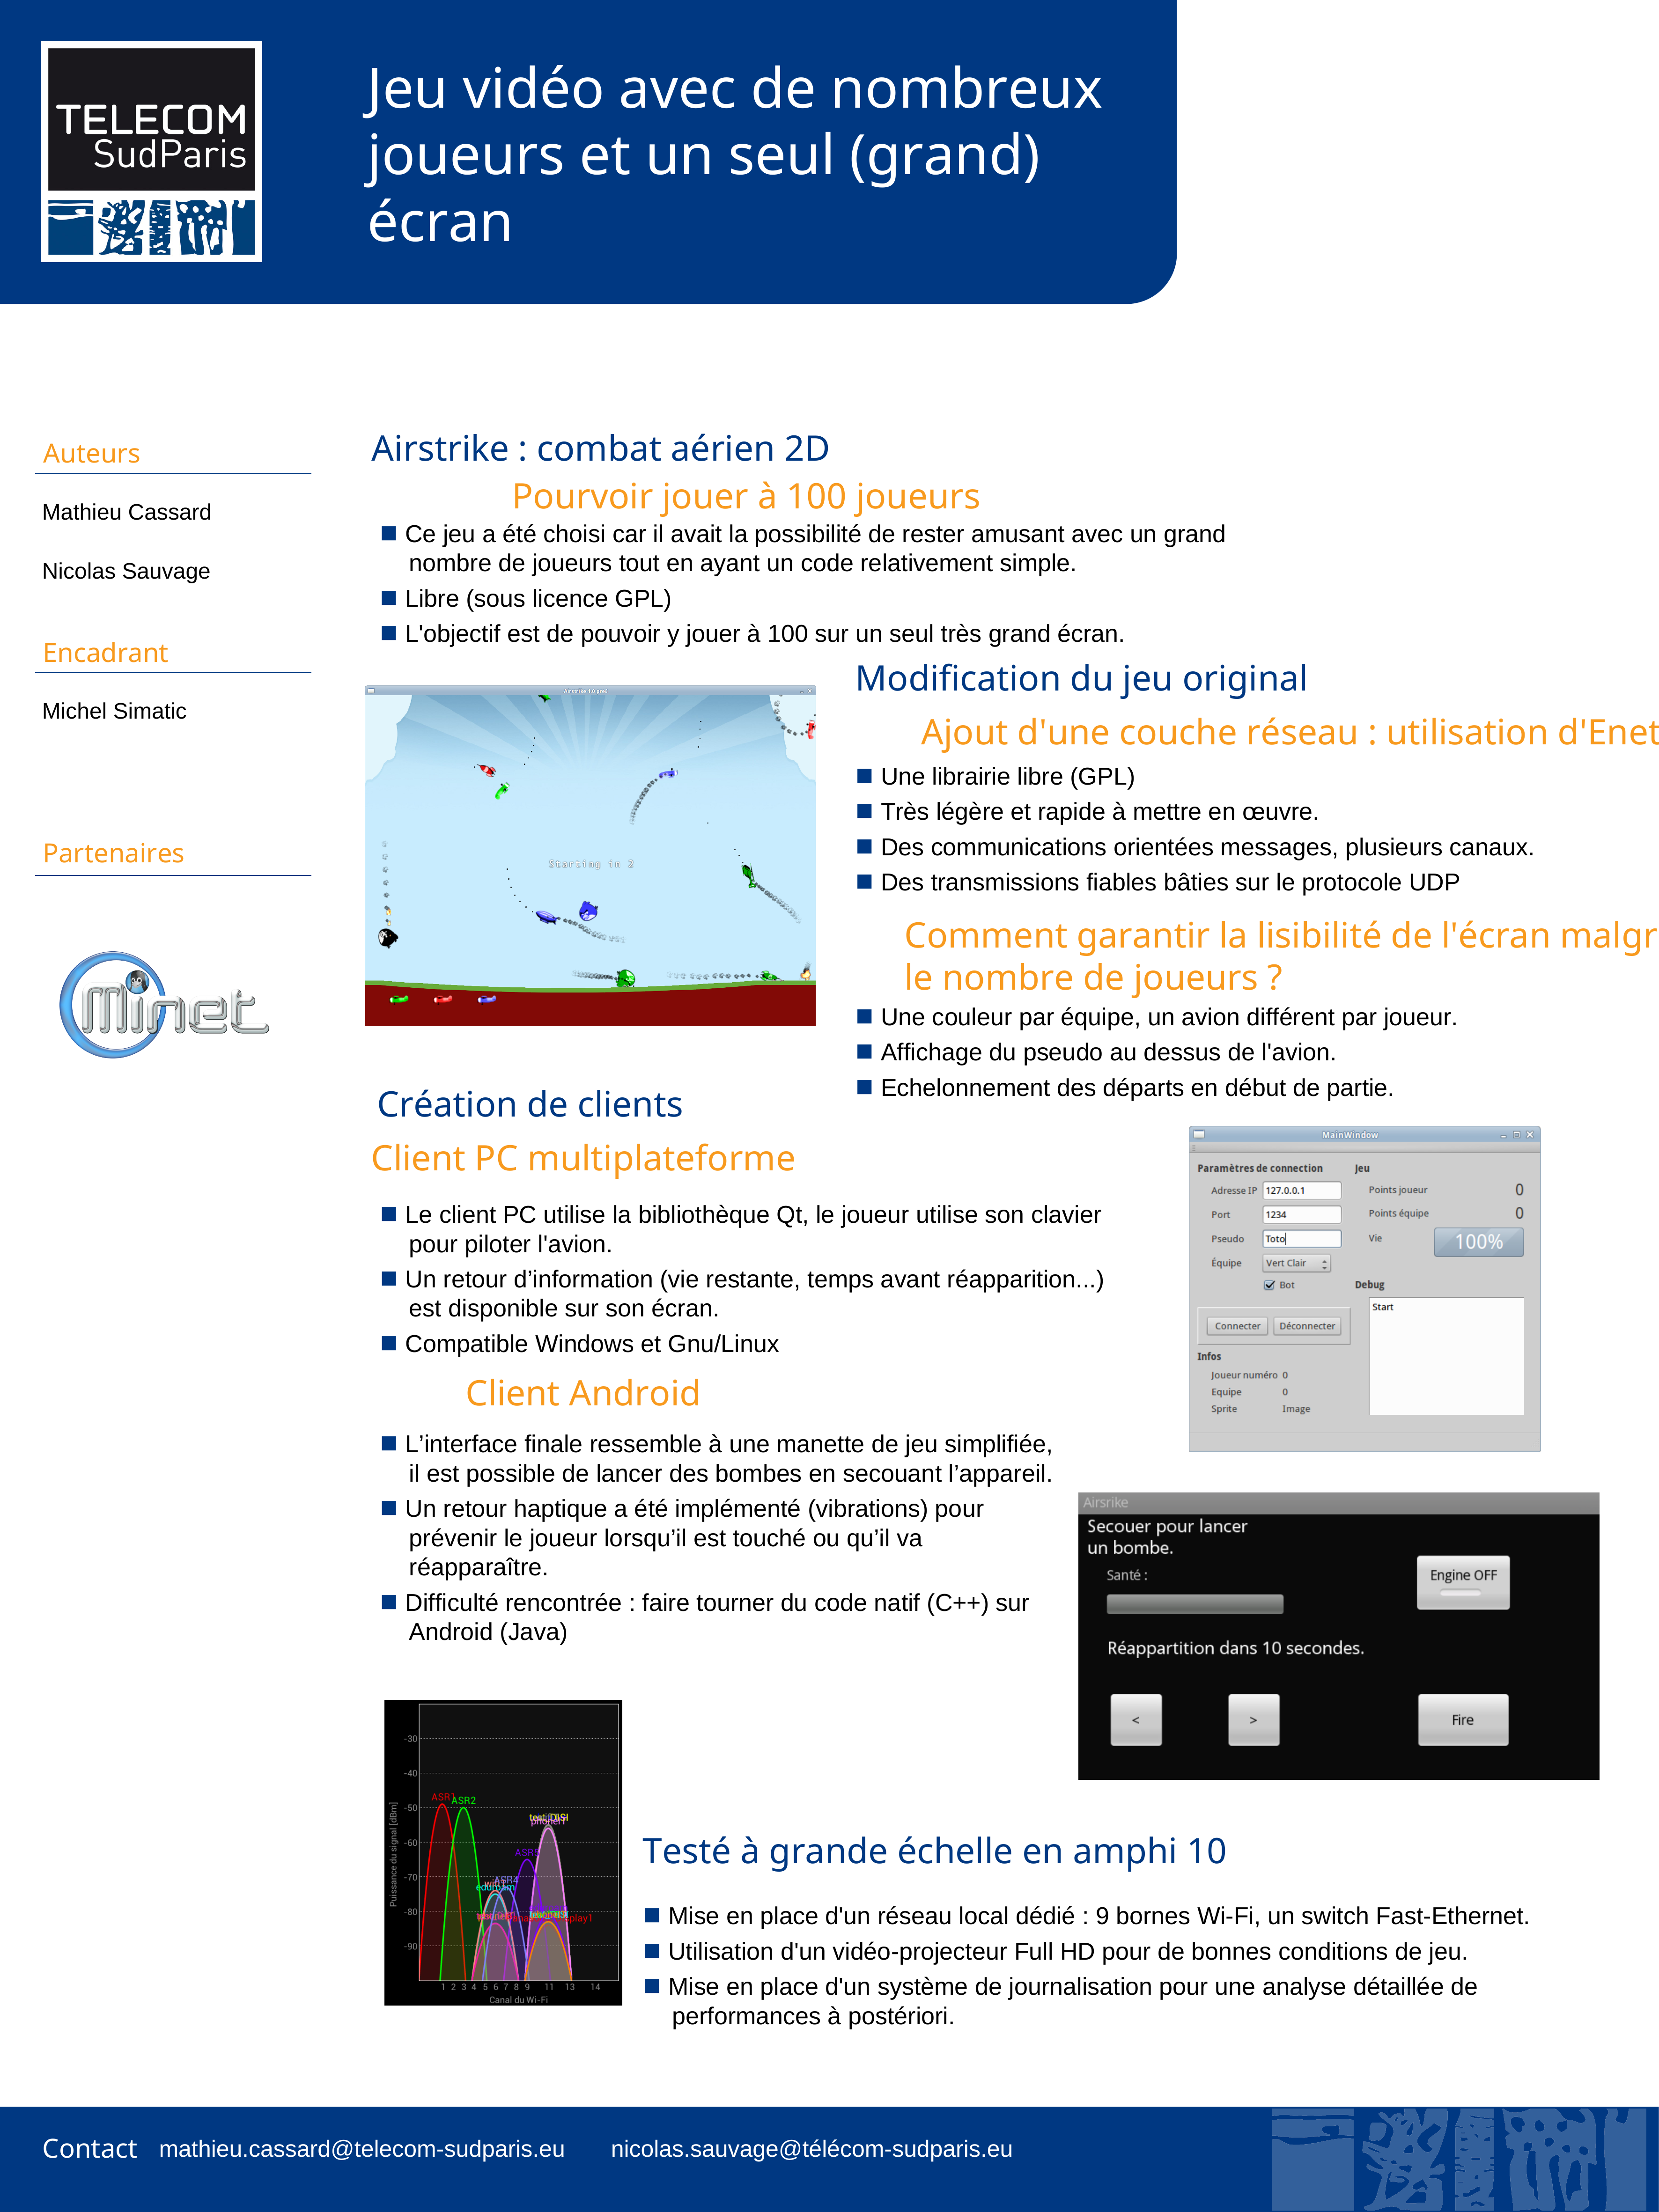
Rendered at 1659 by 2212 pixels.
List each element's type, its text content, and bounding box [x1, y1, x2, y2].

text_box  Une couleur par équipe, un avion différent par joueur.  Affichage du pseudo au dessus de l'avion.  Echelonnement des départs en début de partie. [848, 997, 1659, 1140]
text_box Airstrike : combat aérien 2D [365, 422, 1225, 472]
text_box Pourvoir jouer à 100 joueurs [505, 470, 988, 514]
text_box  Ce jeu a été choisi car il avait la possibilité de rester amusant avec un grand nombre de joueurs tout en ayant un code relativement simple.  Libre (sous licence GPL)  L'objectif est de pouvoir y jouer à 100 sur un seul très grand écran. [373, 514, 1300, 651]
text_box Auteurs [36, 433, 148, 472]
picture [1078, 1492, 1600, 1780]
text_box Partenaires [36, 832, 192, 872]
text_box  Le client PC utilise la bibliothèque Qt, le joueur utilise son clavier pour piloter l'avion.  Un retour d’information (vie restante, temps avant réapparition...) est disponible sur son écran.  Compatible Windows et Gnu/Linux [373, 1195, 1120, 1361]
text_box Création de clients [370, 1078, 848, 1128]
text_box Client Android [458, 1367, 709, 1417]
text_box ﻿mathieu.cassard@telecom-sudparis.eu nicolas.sauvage@télécom-sudparis.eu [152, 2130, 1095, 2166]
text_box  Une librairie libre (GPL)  Très légère et rapide à mettre en œuvre.  Des communications orientées messages, plusieurs canaux.  Des transmissions fiables bâties sur le protocole UDP [848, 757, 1659, 970]
text_box Testé à grande échelle en amphi 10 [636, 1824, 1497, 1874]
text_box Ajout d'une couche réseau : utilisation d'Enet [914, 705, 1659, 755]
title Jeu vidéo avec de nombreux joueurs et un seul (grand) écran [345, 0, 1171, 305]
text_box Encadrant [36, 632, 176, 671]
text_box Modification du jeu original [848, 652, 1659, 701]
text_box  Mise en place d'un réseau local dédié : 9 bornes Wi-Fi, un switch Fast-Ethernet.  Utilisation d'un vidéo-projecteur Full HD pour de bonnes conditions de jeu.  Mise en place d'un système de journalisation pour une analyse détaillée de performances à postériori. [636, 1896, 1627, 2104]
text_box Comment garantir la lisibilité de l'écran malgré le nombre de joueurs ? [897, 909, 1659, 997]
picture [32, 940, 318, 1072]
picture [1189, 1126, 1541, 1452]
text_box Client PC multiplateforme [364, 1132, 803, 1182]
picture [1171, 0, 1177, 304]
text_box Michel Simatic [35, 690, 328, 728]
text_box Mathieu Cassard Nicolas Sauvage [35, 491, 328, 588]
text_box  L’interface finale ressemble à une manette de jeu simplifiée, il est possible de lancer des bombes en secouant l’appareil.  Un retour haptique a été implémenté (vibrations) pour prévenir le joueur lorsqu’il est touché ou qu’il va réapparaître.  Difficulté rencontrée : faire tourner du code natif (C++) sur Android (Java) [373, 1424, 1065, 1755]
picture [365, 685, 816, 1026]
picture [384, 1700, 622, 2006]
picture [1263, 2109, 1646, 2211]
picture [0, 0, 345, 304]
